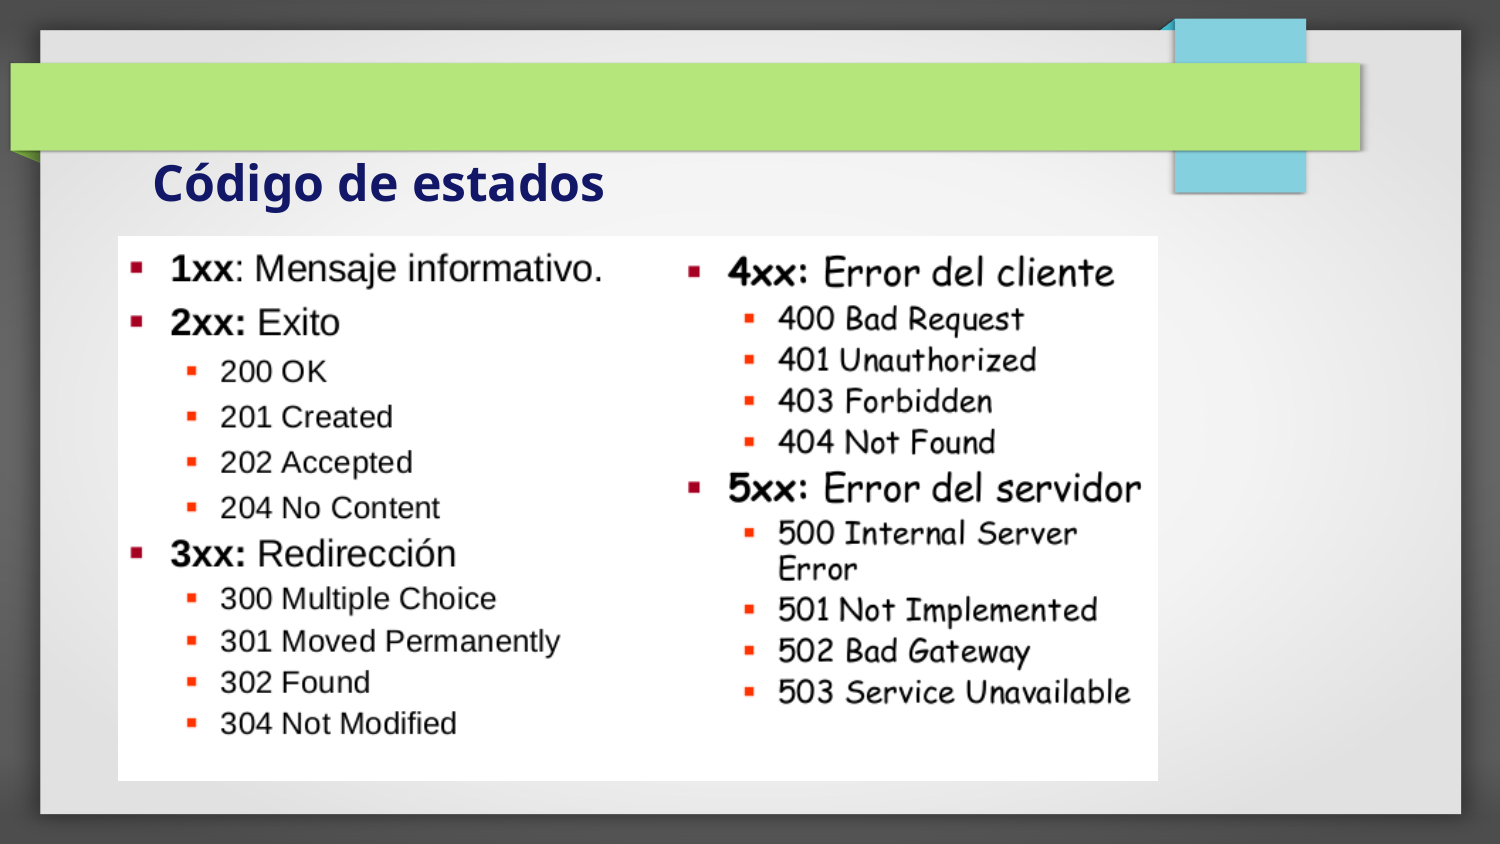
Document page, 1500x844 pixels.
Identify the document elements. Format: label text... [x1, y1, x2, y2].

title Código de estados [137, 146, 1011, 227]
picture [0, 0, 1500, 844]
